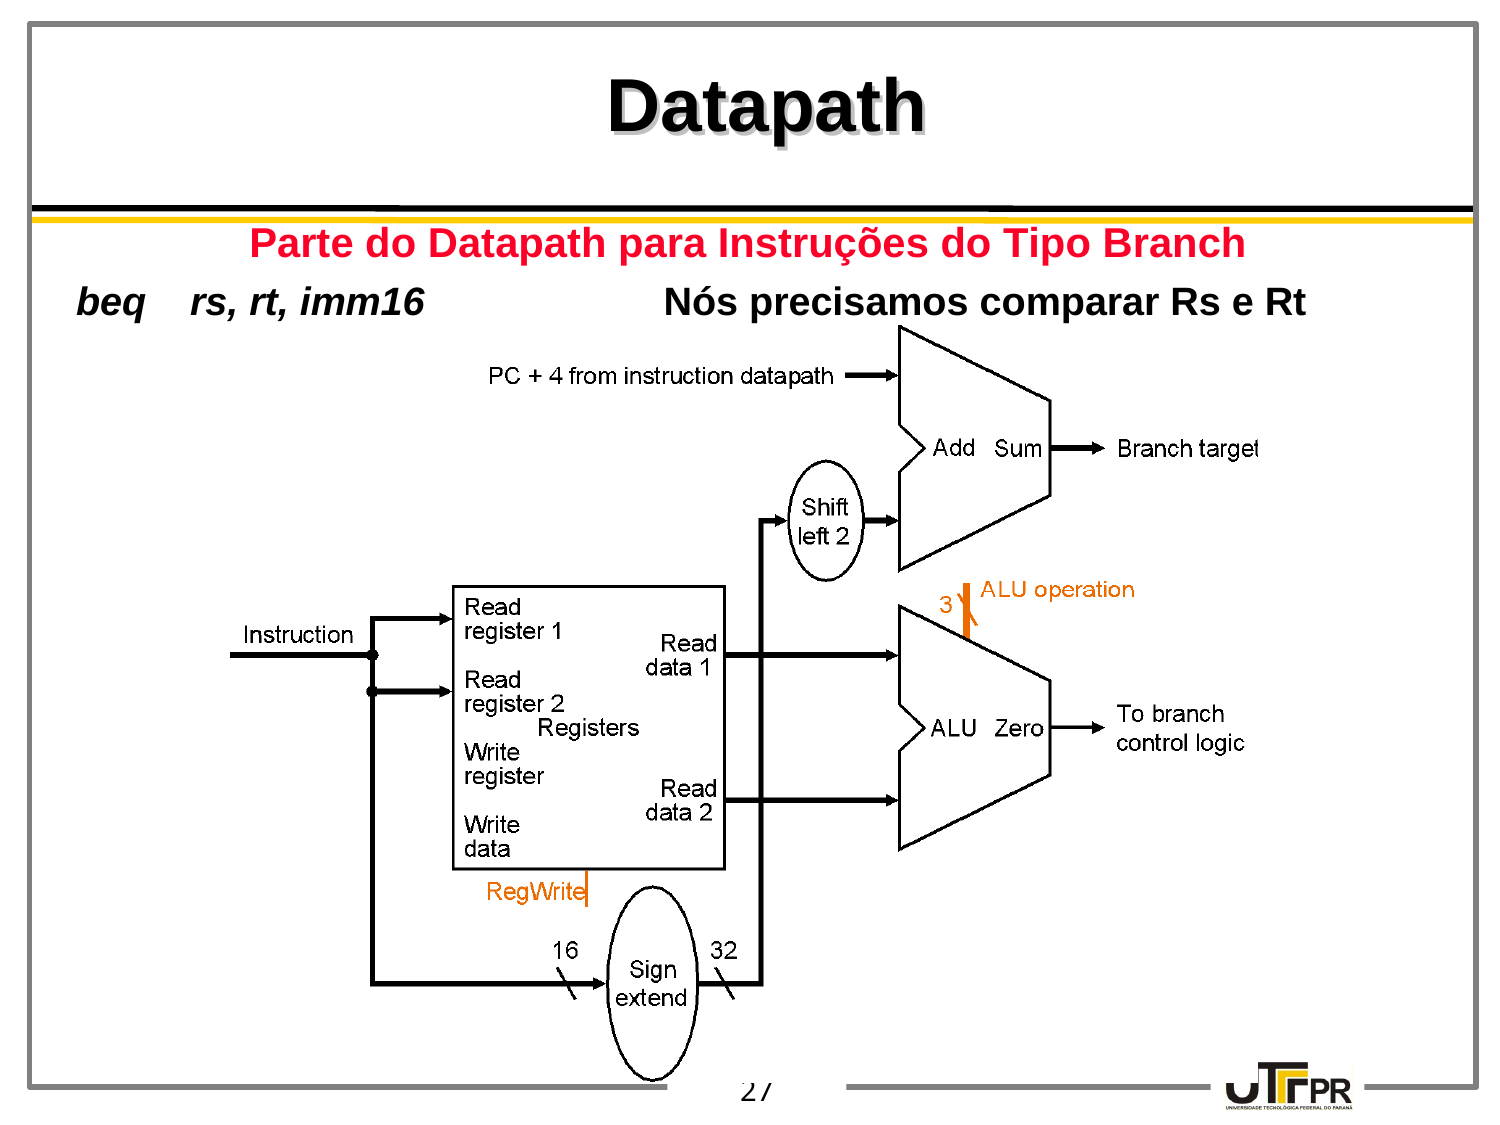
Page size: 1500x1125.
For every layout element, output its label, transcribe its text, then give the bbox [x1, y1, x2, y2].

list Parte do Datapath para Instruções do Tipo Branch beq rs, rt, imm16 Nós precisamos comparar Rs e Rt [61, 213, 1436, 446]
picture [1225, 1062, 1353, 1110]
title Datapath [29, 59, 1477, 207]
text_box [230, 325, 1258, 1083]
